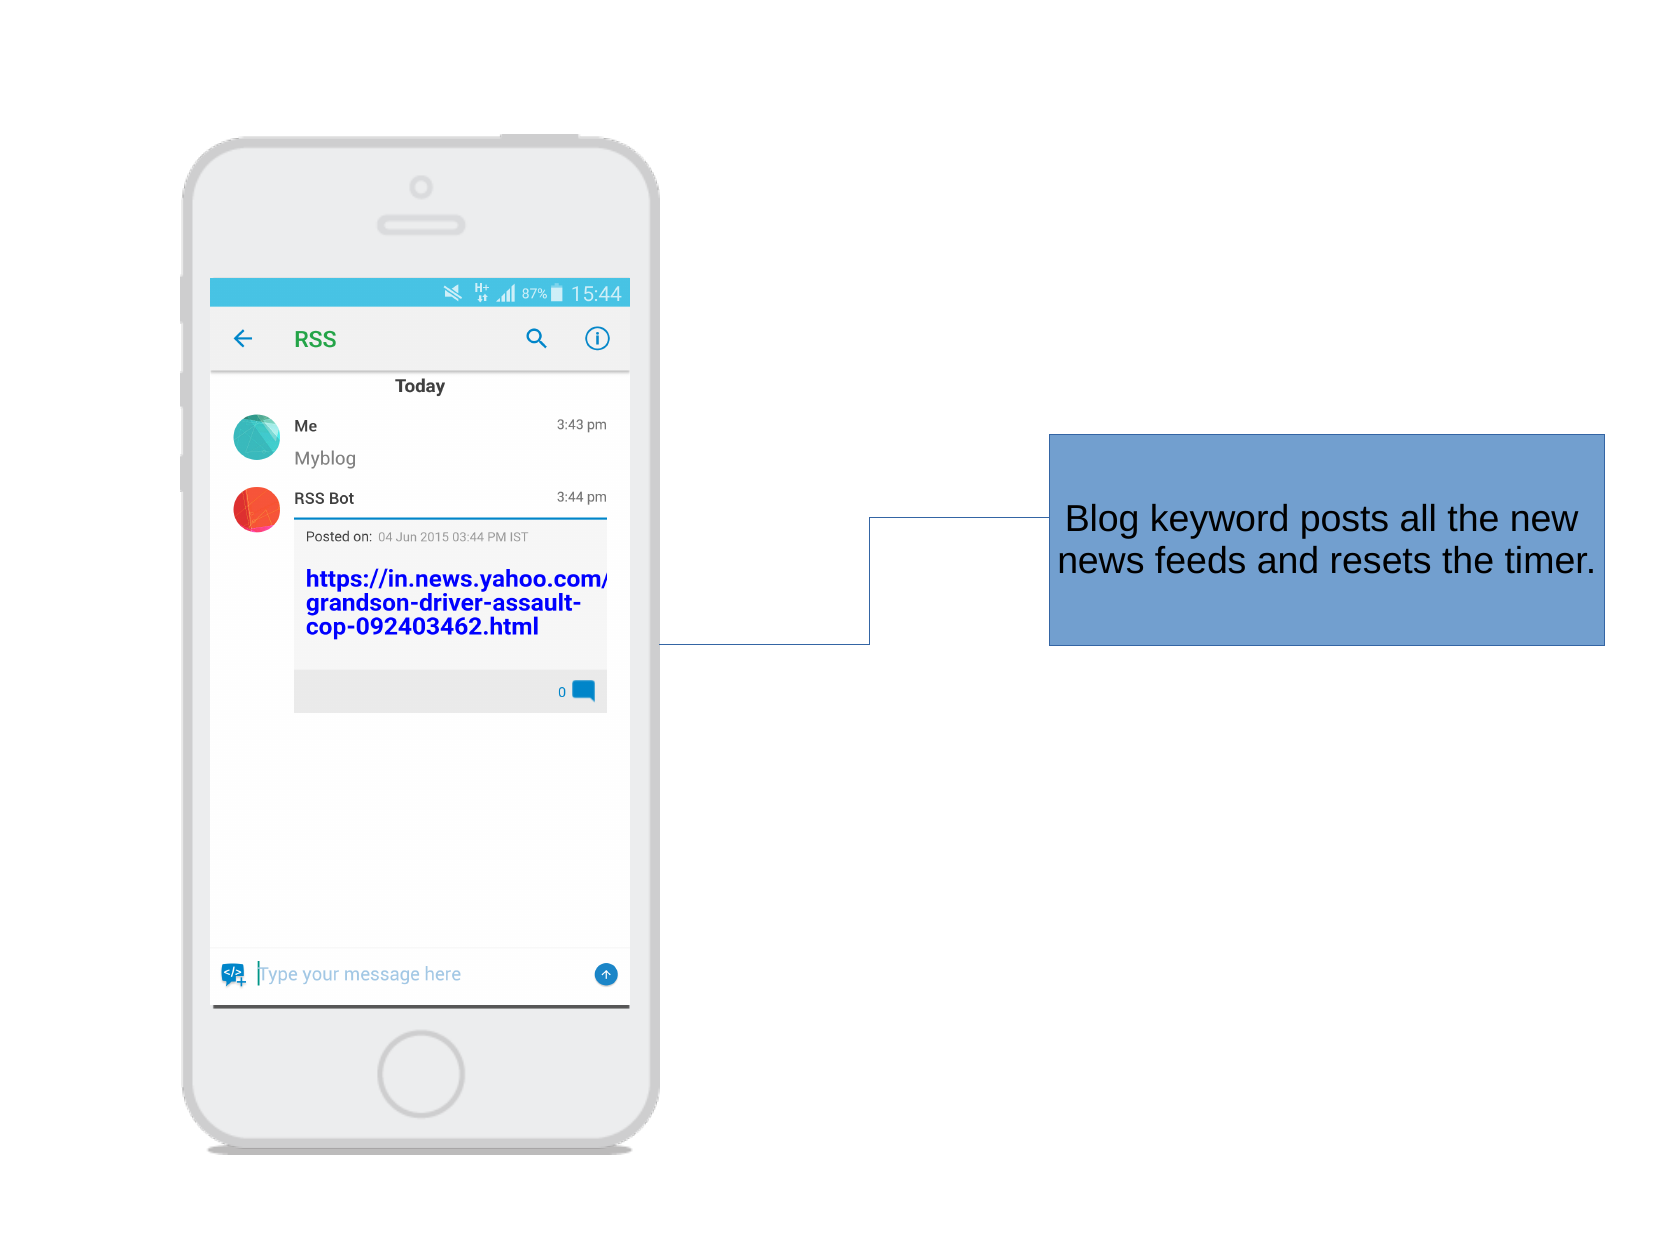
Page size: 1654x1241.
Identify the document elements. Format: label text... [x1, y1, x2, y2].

picture [180, 134, 660, 1155]
text_box Blog keyword posts all the new news feeds and resets the timer. [1049, 434, 1605, 646]
